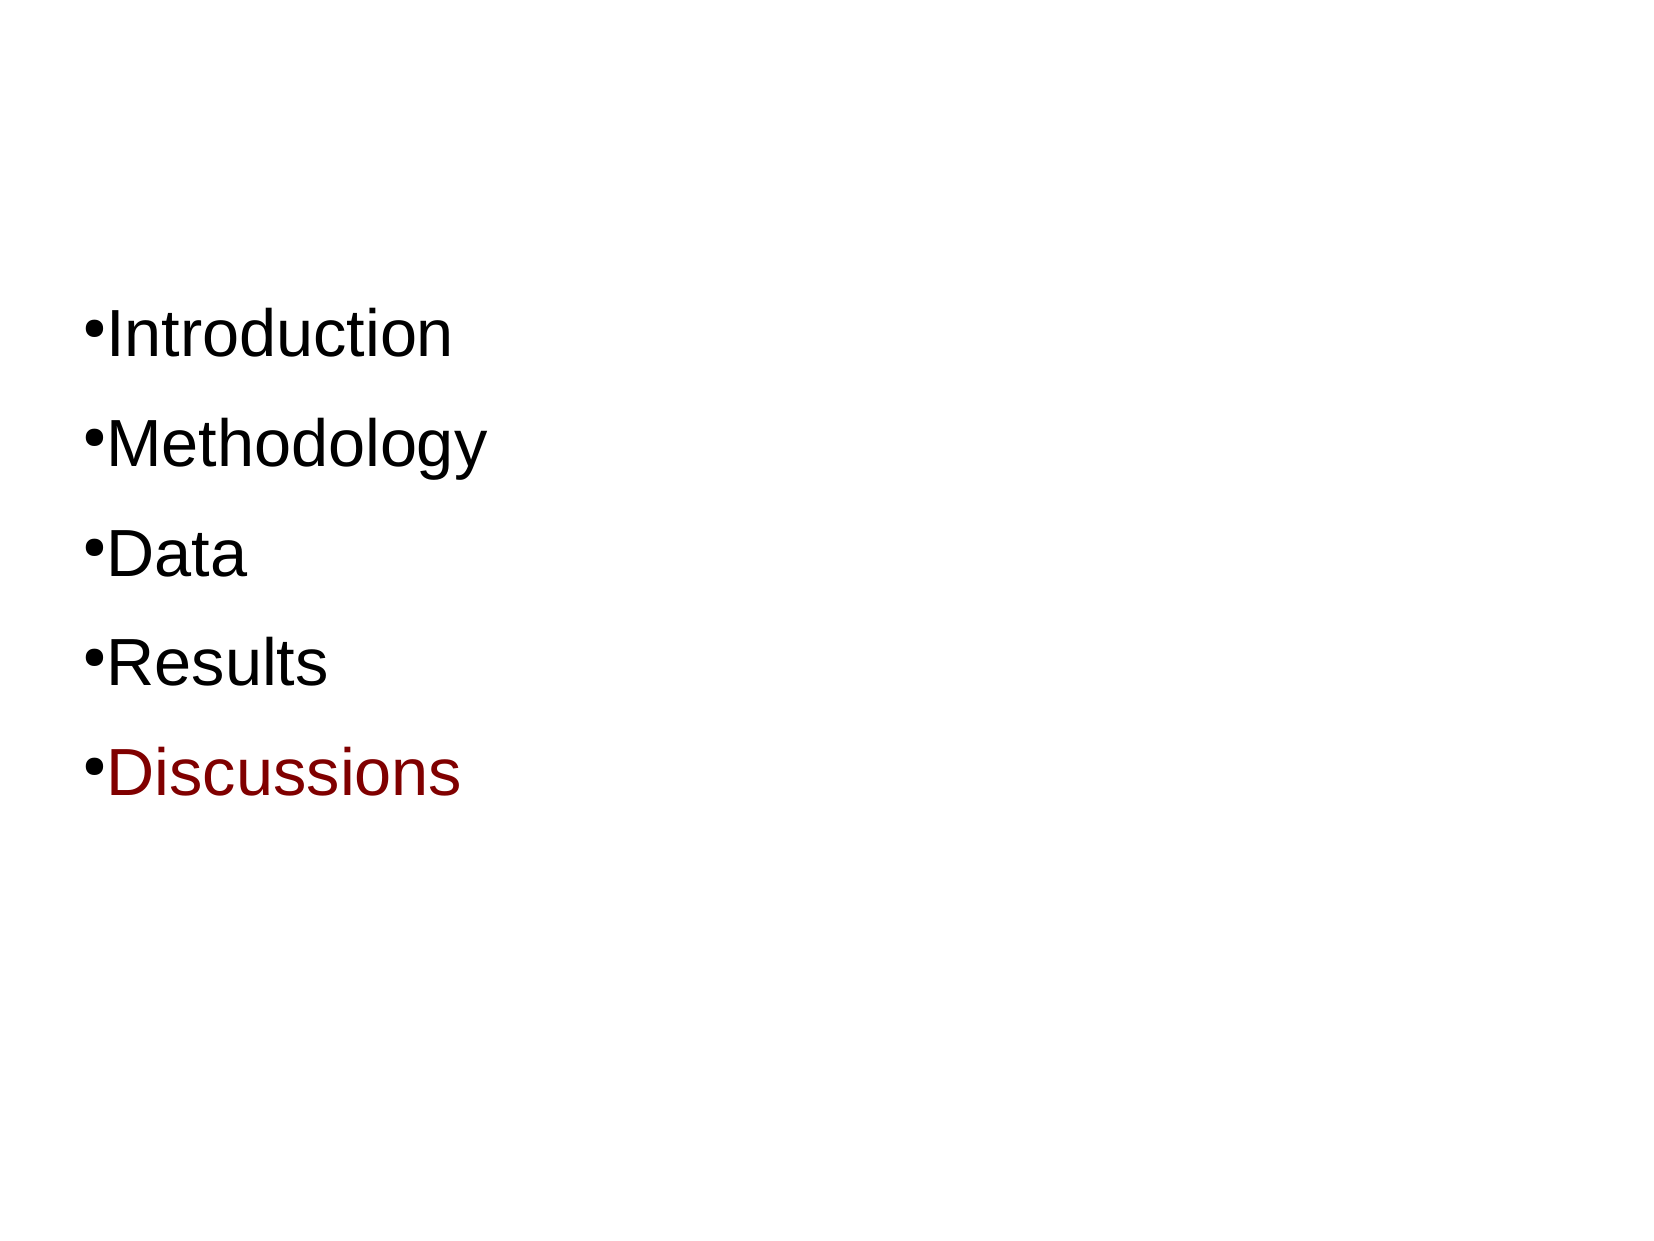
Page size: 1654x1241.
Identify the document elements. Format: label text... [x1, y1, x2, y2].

list Introduction Methodology Data Results Discussions [82, 290, 1571, 1010]
